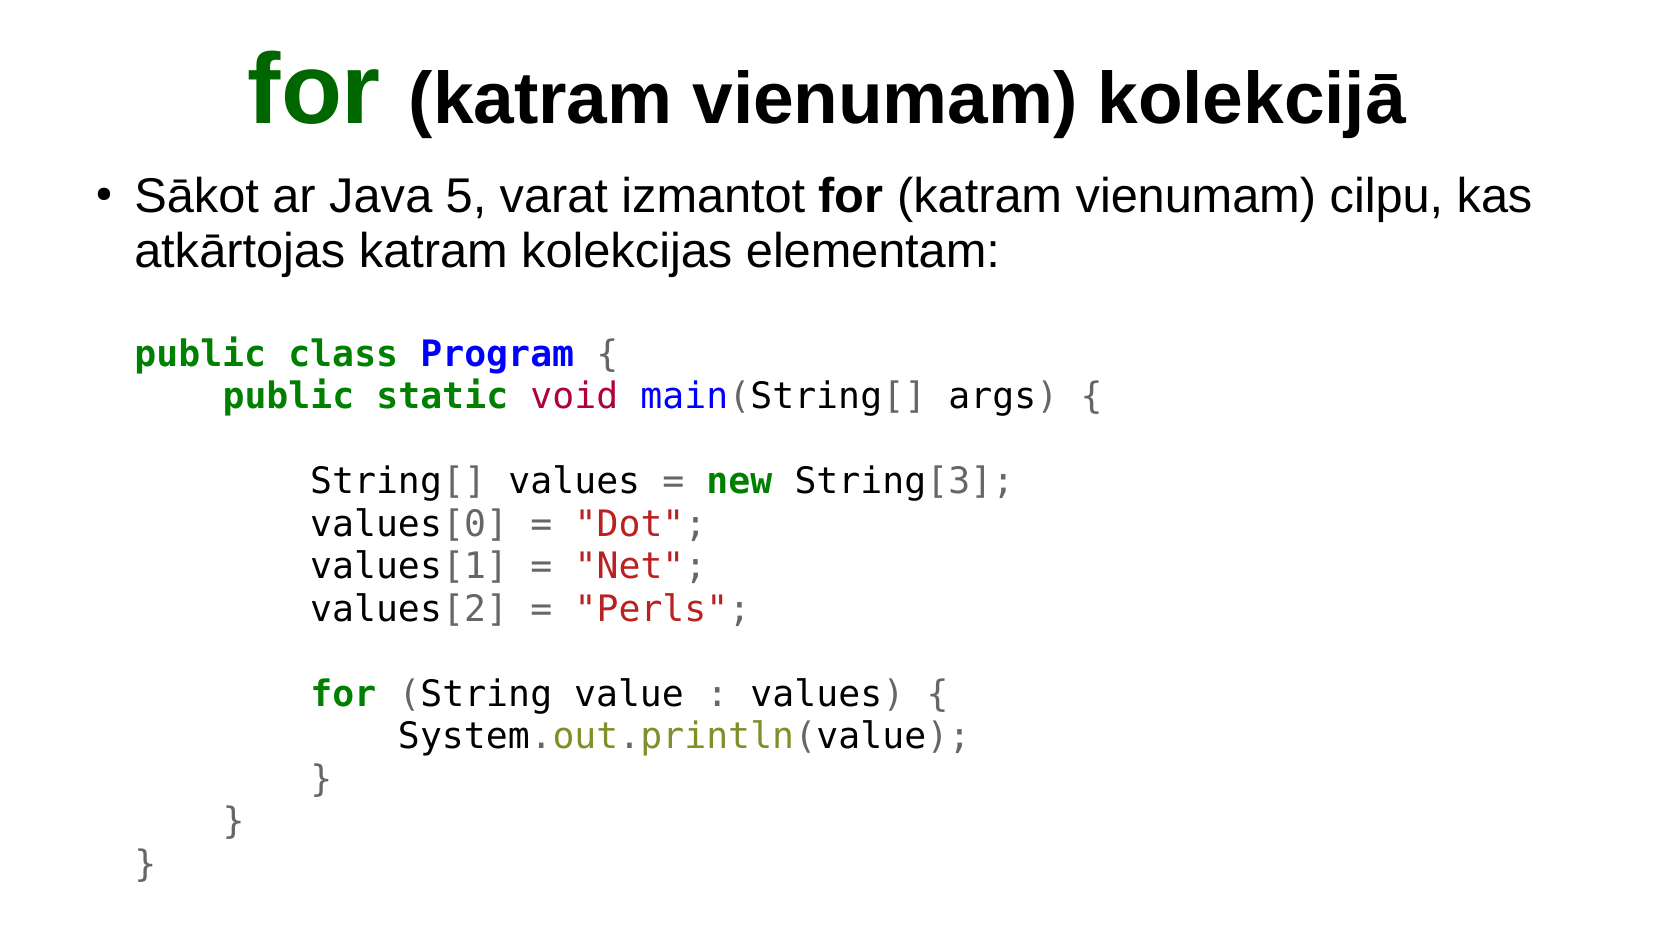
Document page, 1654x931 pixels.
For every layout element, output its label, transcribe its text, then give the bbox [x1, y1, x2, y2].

list Sākot ar Java 5, varat izmantot for (katram vienumam) cilpu, kas atkārtojas katram kolekcijas elementam: public class Program { public static void main(String[] args) { String[] values = new String[3]; values[0] = "Dot"; values[1] = "Net"; values[2] = "Perls"; for (String value : values) { System.out.println(value); } } } [82, 168, 1538, 889]
title for (katram vienumam) kolekcijā [82, 6, 1571, 173]
